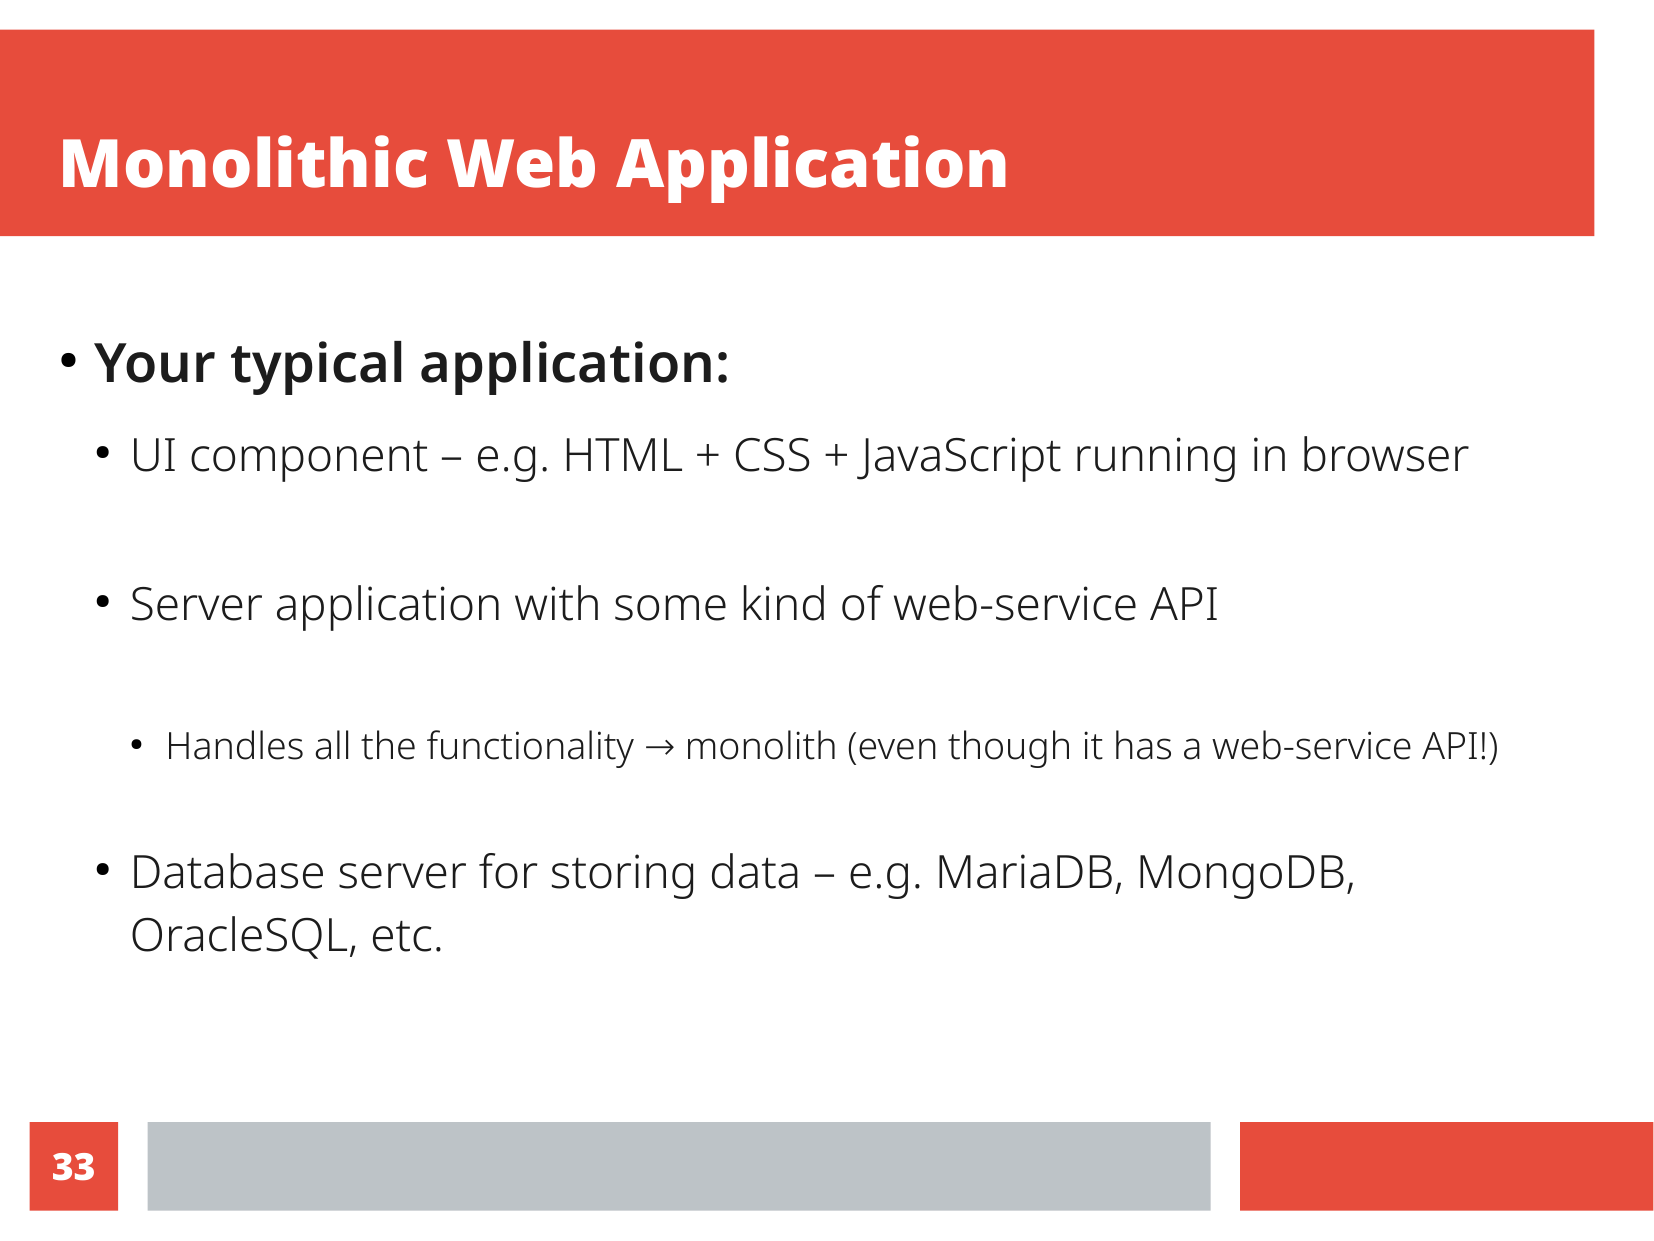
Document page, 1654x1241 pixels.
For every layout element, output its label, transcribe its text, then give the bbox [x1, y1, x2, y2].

title Monolithic Web Application [59, 59, 1595, 207]
list Your typical application: UI component – e.g. HTML + CSS + JavaScript running in browser Server application with some kind of web-service API Handles all the functionality → monolith (even though it has a web-service API!) Database server for storing data – e.g. MariaDB, MongoDB, OracleSQL, etc. [59, 324, 1565, 1093]
